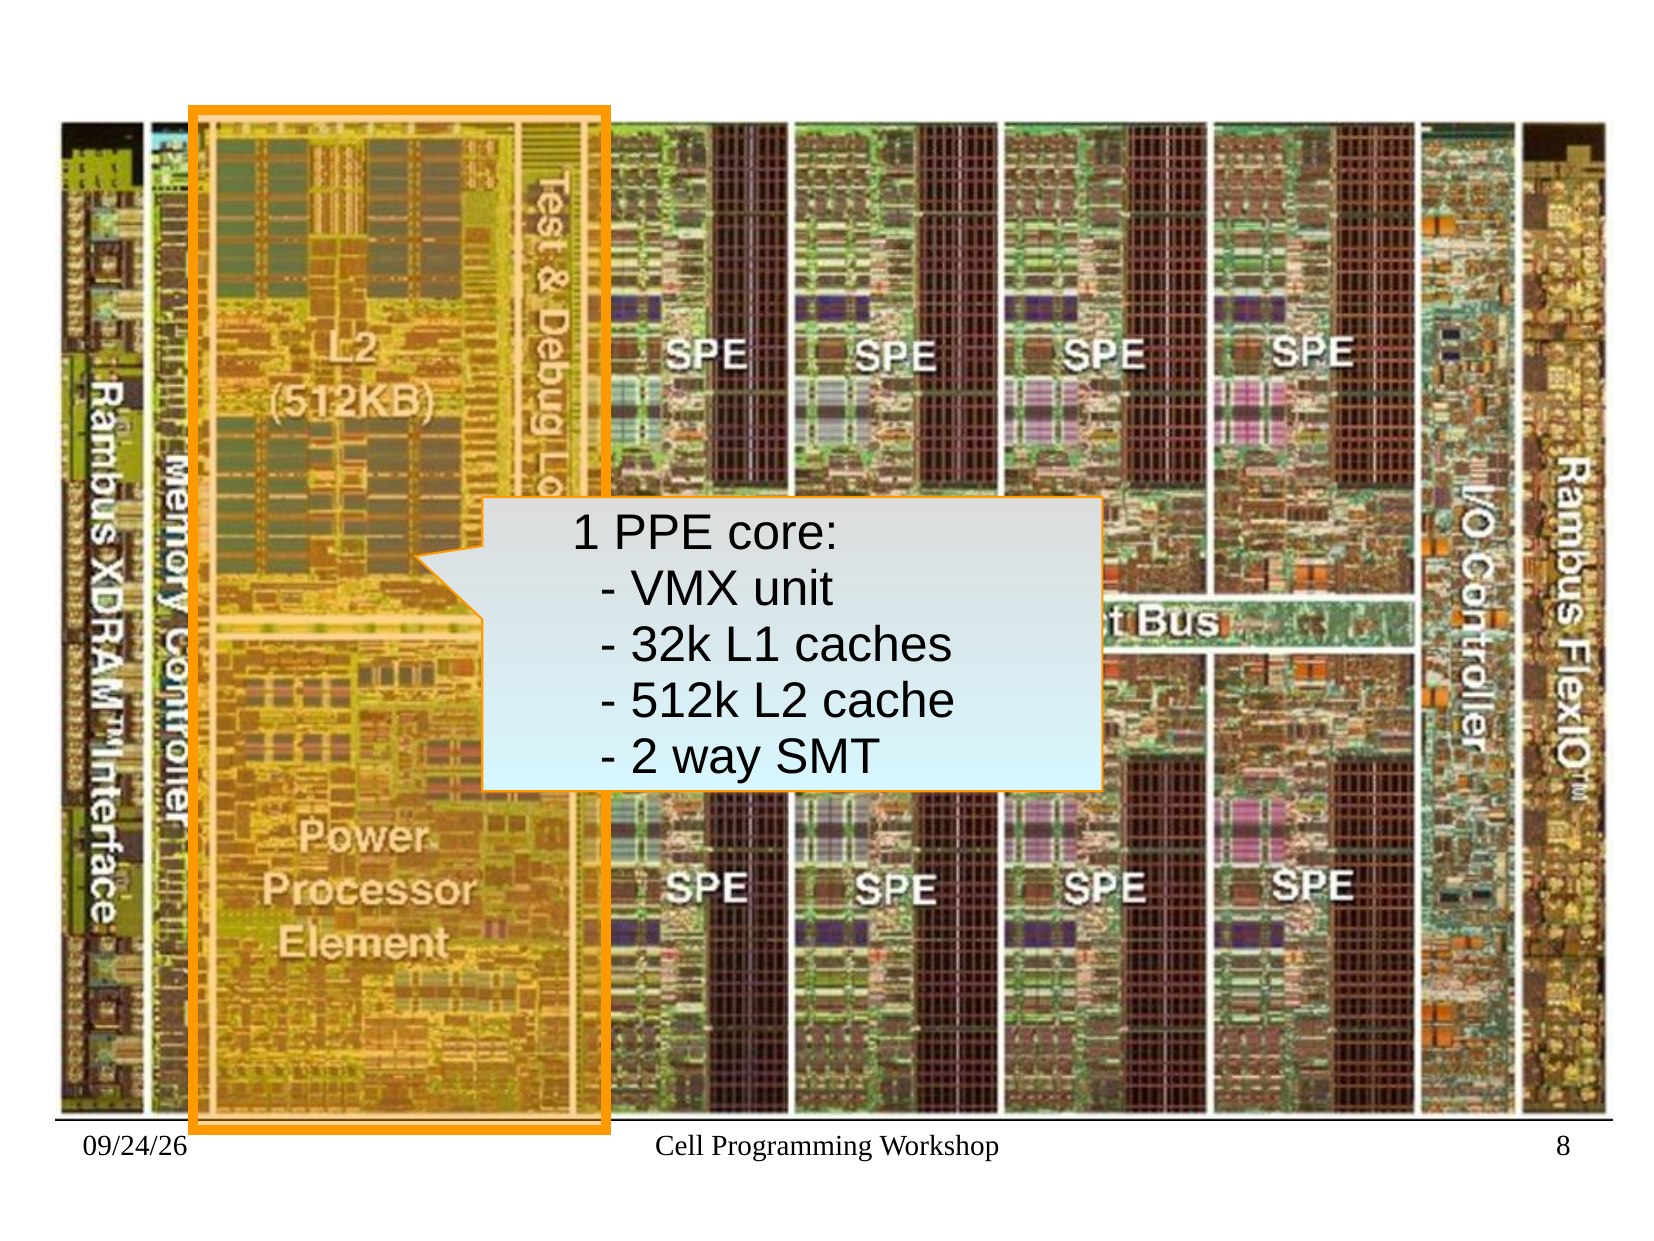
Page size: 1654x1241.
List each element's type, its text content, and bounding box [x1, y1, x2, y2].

picture [607, 120, 1613, 1121]
text_box [192, 110, 607, 1130]
picture [55, 120, 192, 1121]
text_box 1 PPE core: - VMX unit - 32k L1 caches - 512k L2 cache - 2 way SMT [415, 497, 1103, 792]
